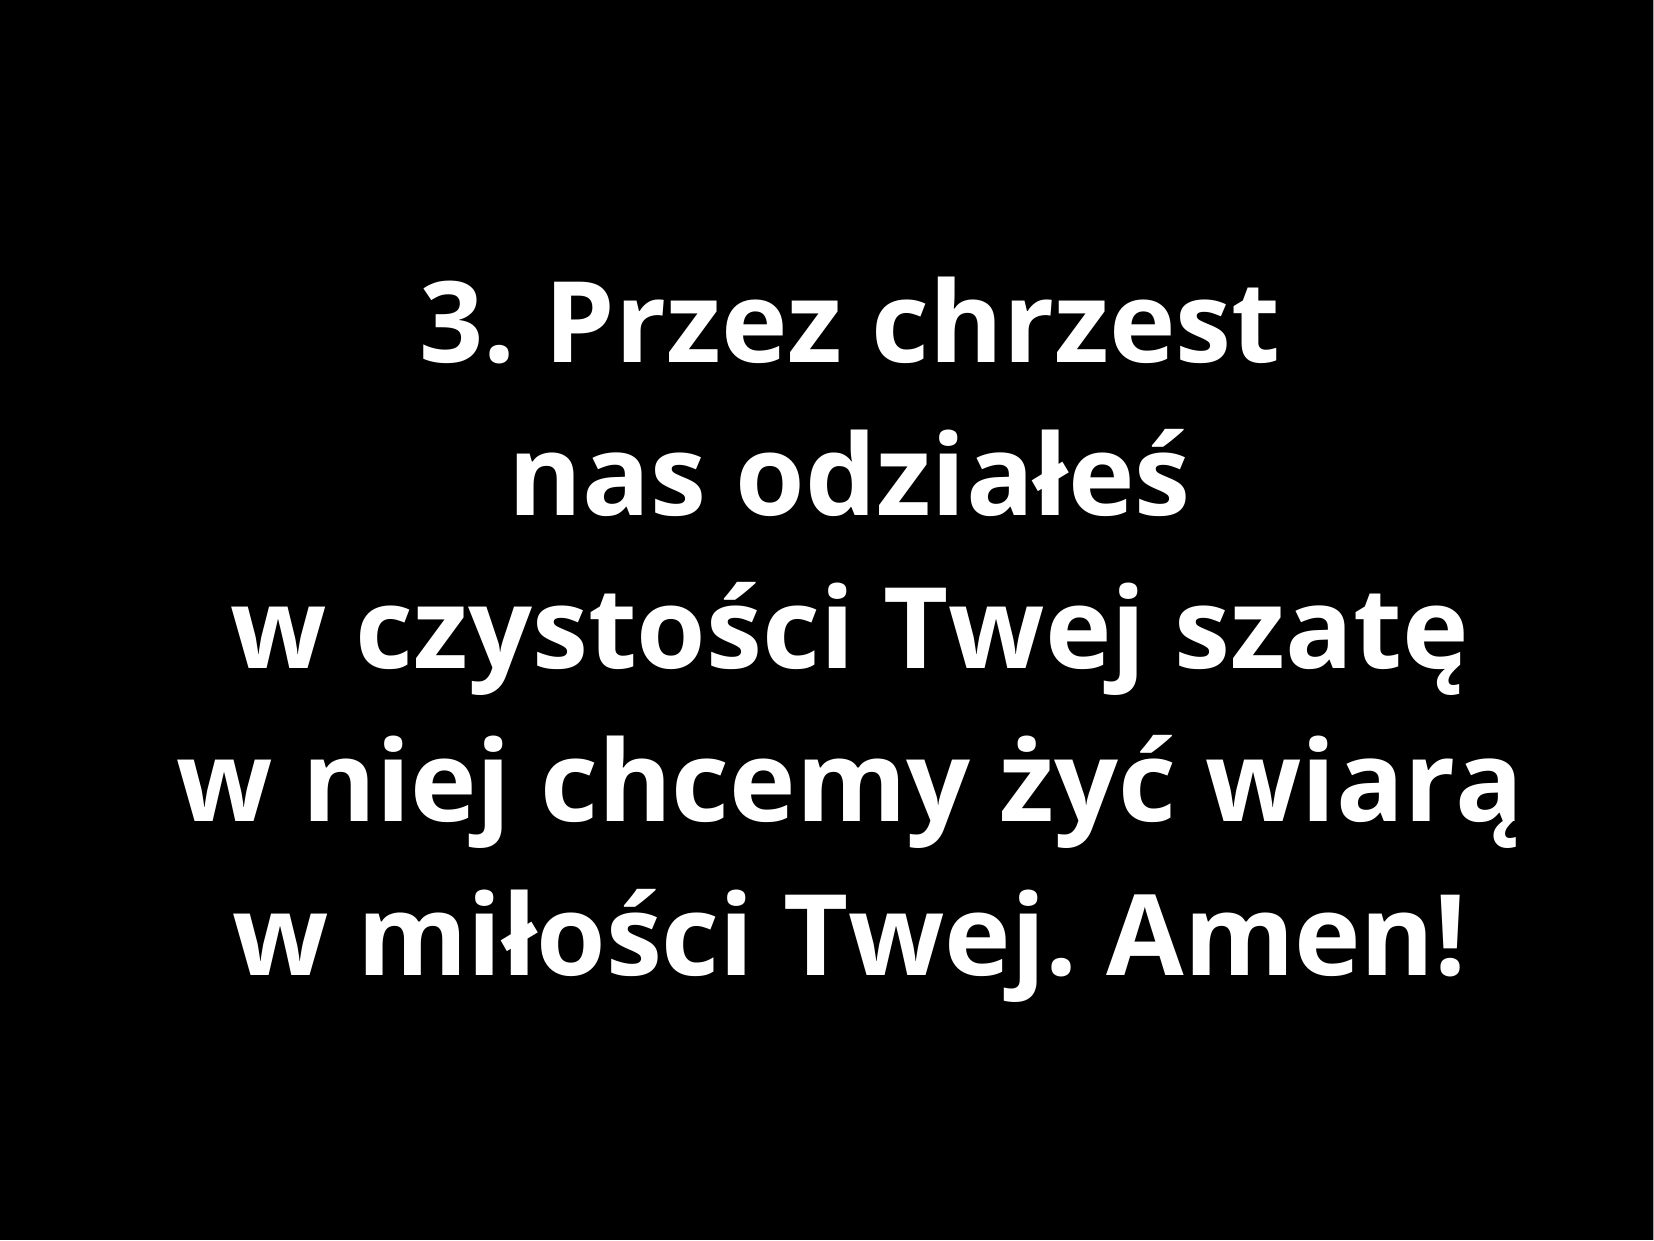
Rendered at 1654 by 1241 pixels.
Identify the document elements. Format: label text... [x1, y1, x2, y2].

subtitle 3. Przez chrzest nas odziałeś w czystości Twej szatę w niej chcemy żyć wiarą w miłości Twej. Amen! [5, 5, 1654, 1241]
